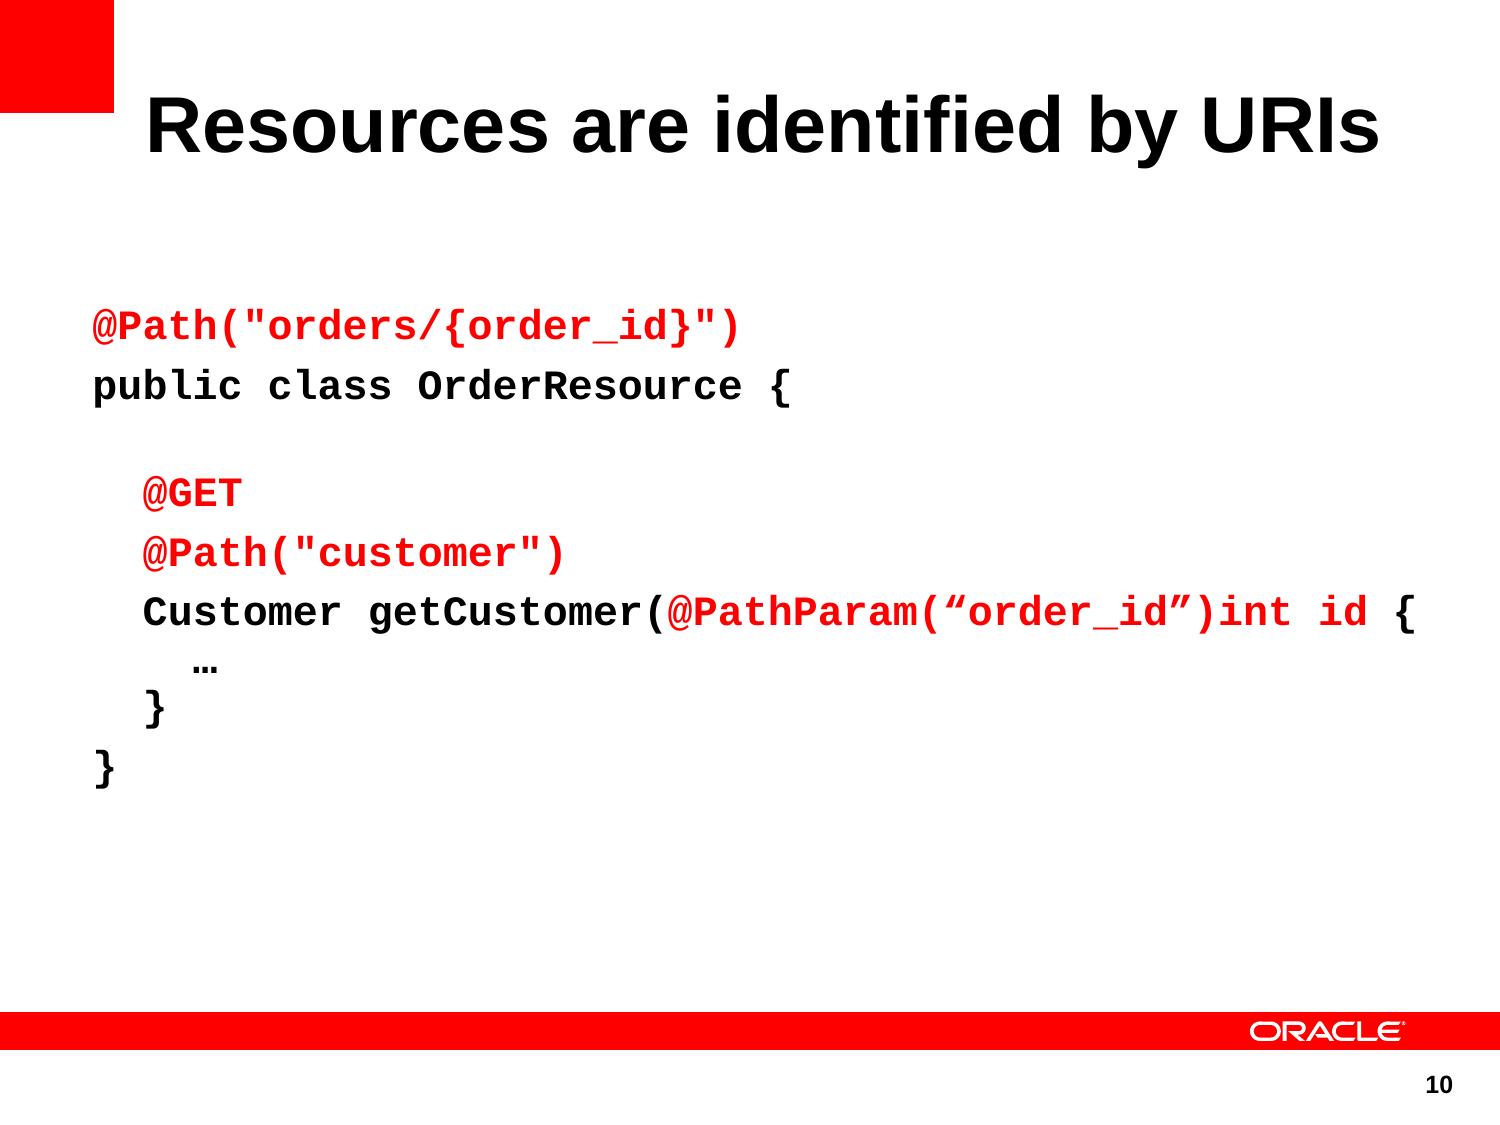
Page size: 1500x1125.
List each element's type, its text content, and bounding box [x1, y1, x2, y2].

picture [0, 0, 114, 113]
list @Path("orders/{order_id}") public class OrderResource { @GET @Path("customer") Customer getCustomer(@PathParam(“order_id”)int id { … } } [92, 305, 1500, 1006]
picture [0, 1012, 1500, 1050]
title Resources are identified by URIs [130, 27, 1463, 223]
